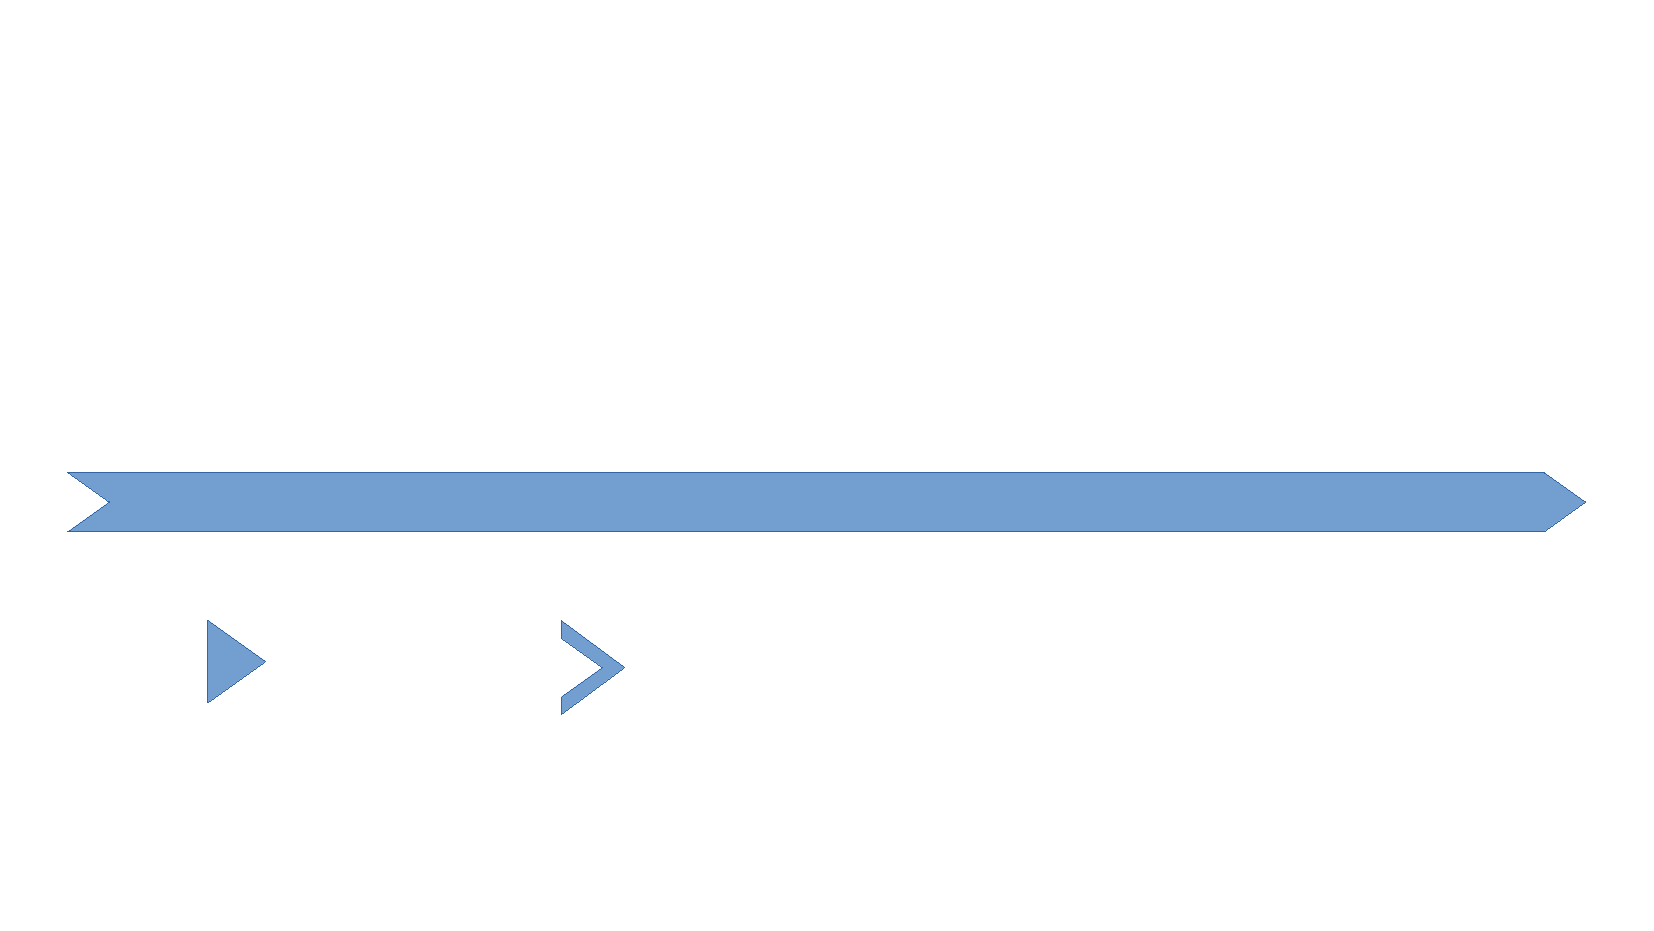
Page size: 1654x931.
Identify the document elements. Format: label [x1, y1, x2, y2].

text_box [561, 620, 625, 715]
text_box [207, 620, 266, 703]
text_box [67, 472, 1586, 532]
